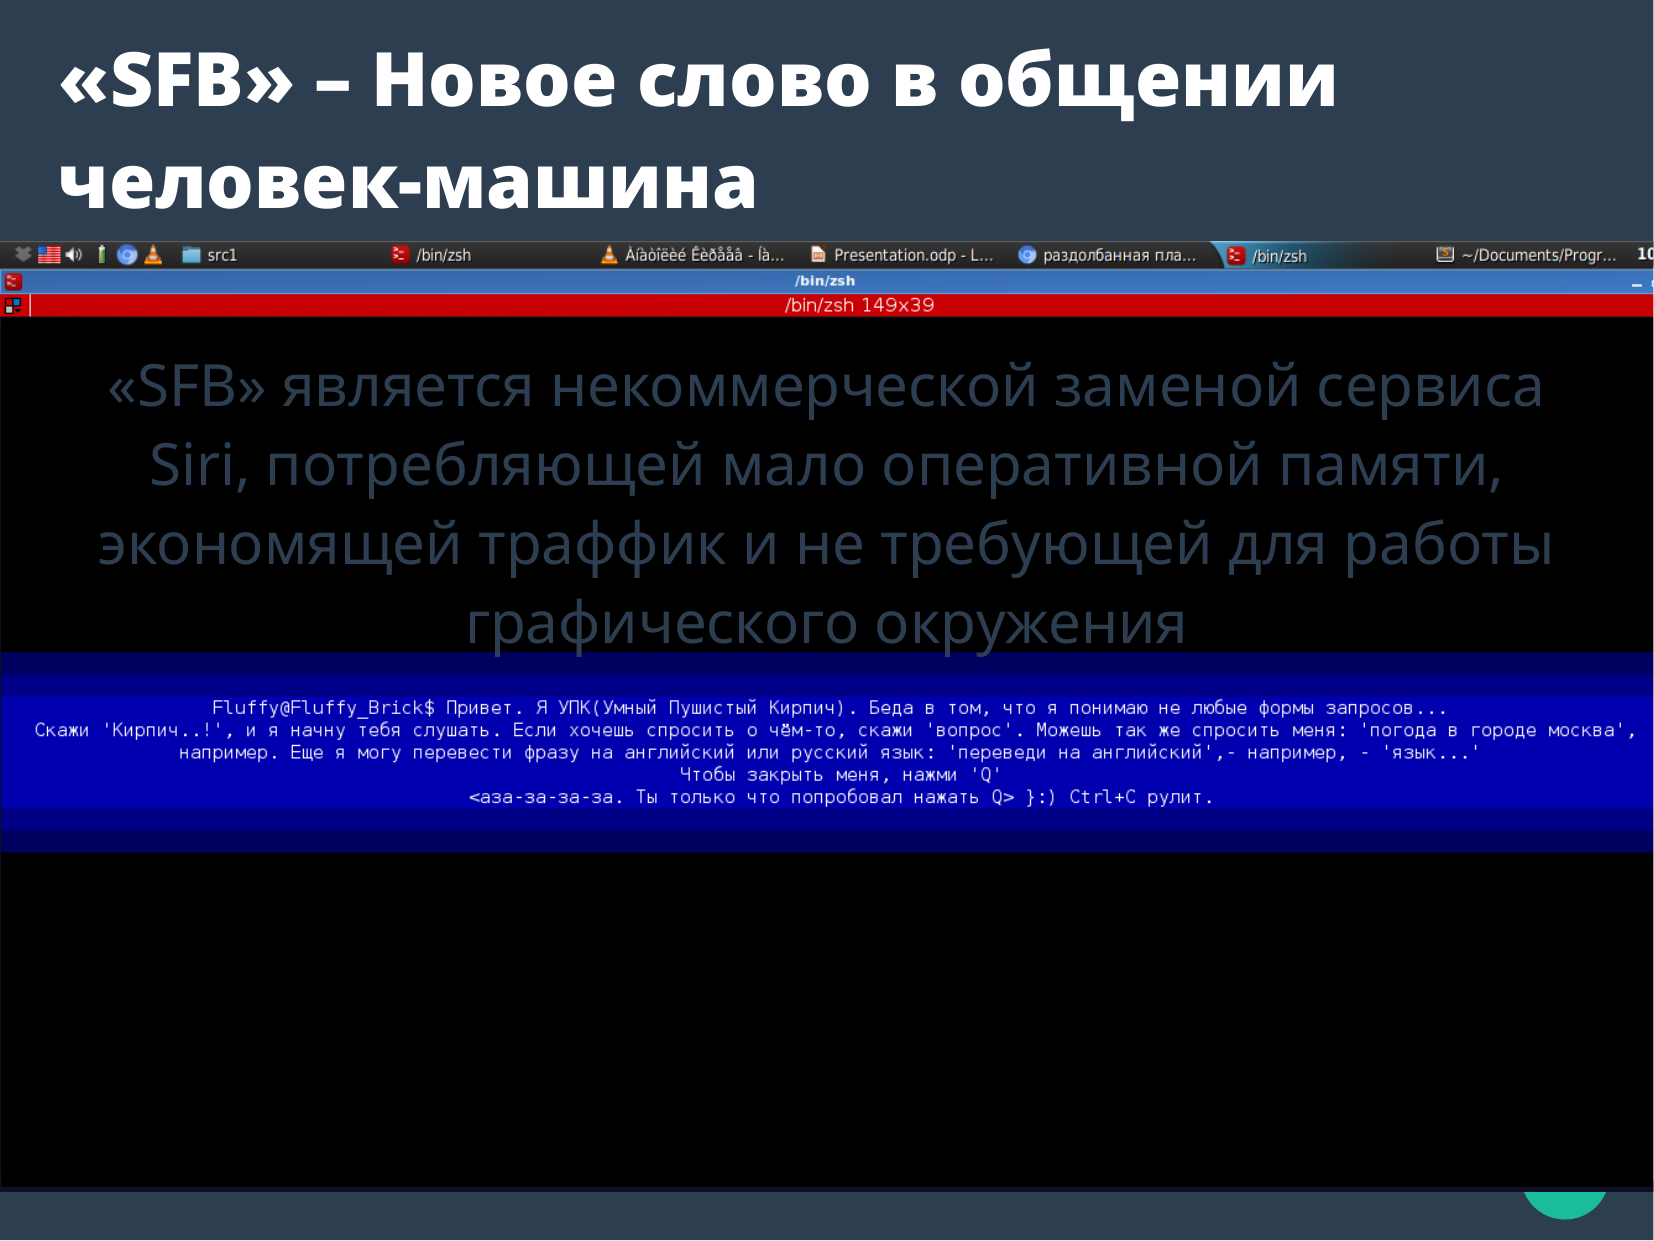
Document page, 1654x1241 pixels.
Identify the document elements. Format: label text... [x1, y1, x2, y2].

title «SFB» – Новое слово в общении человек-машина [59, 40, 1595, 216]
picture [0, 241, 1654, 1192]
subtitle «SFB» является некоммерческой заменой сервиса Siri, потребляющей мало оперативной памяти, экономящей траффик и не требующей для работы графического окружения [59, 366, 1595, 638]
